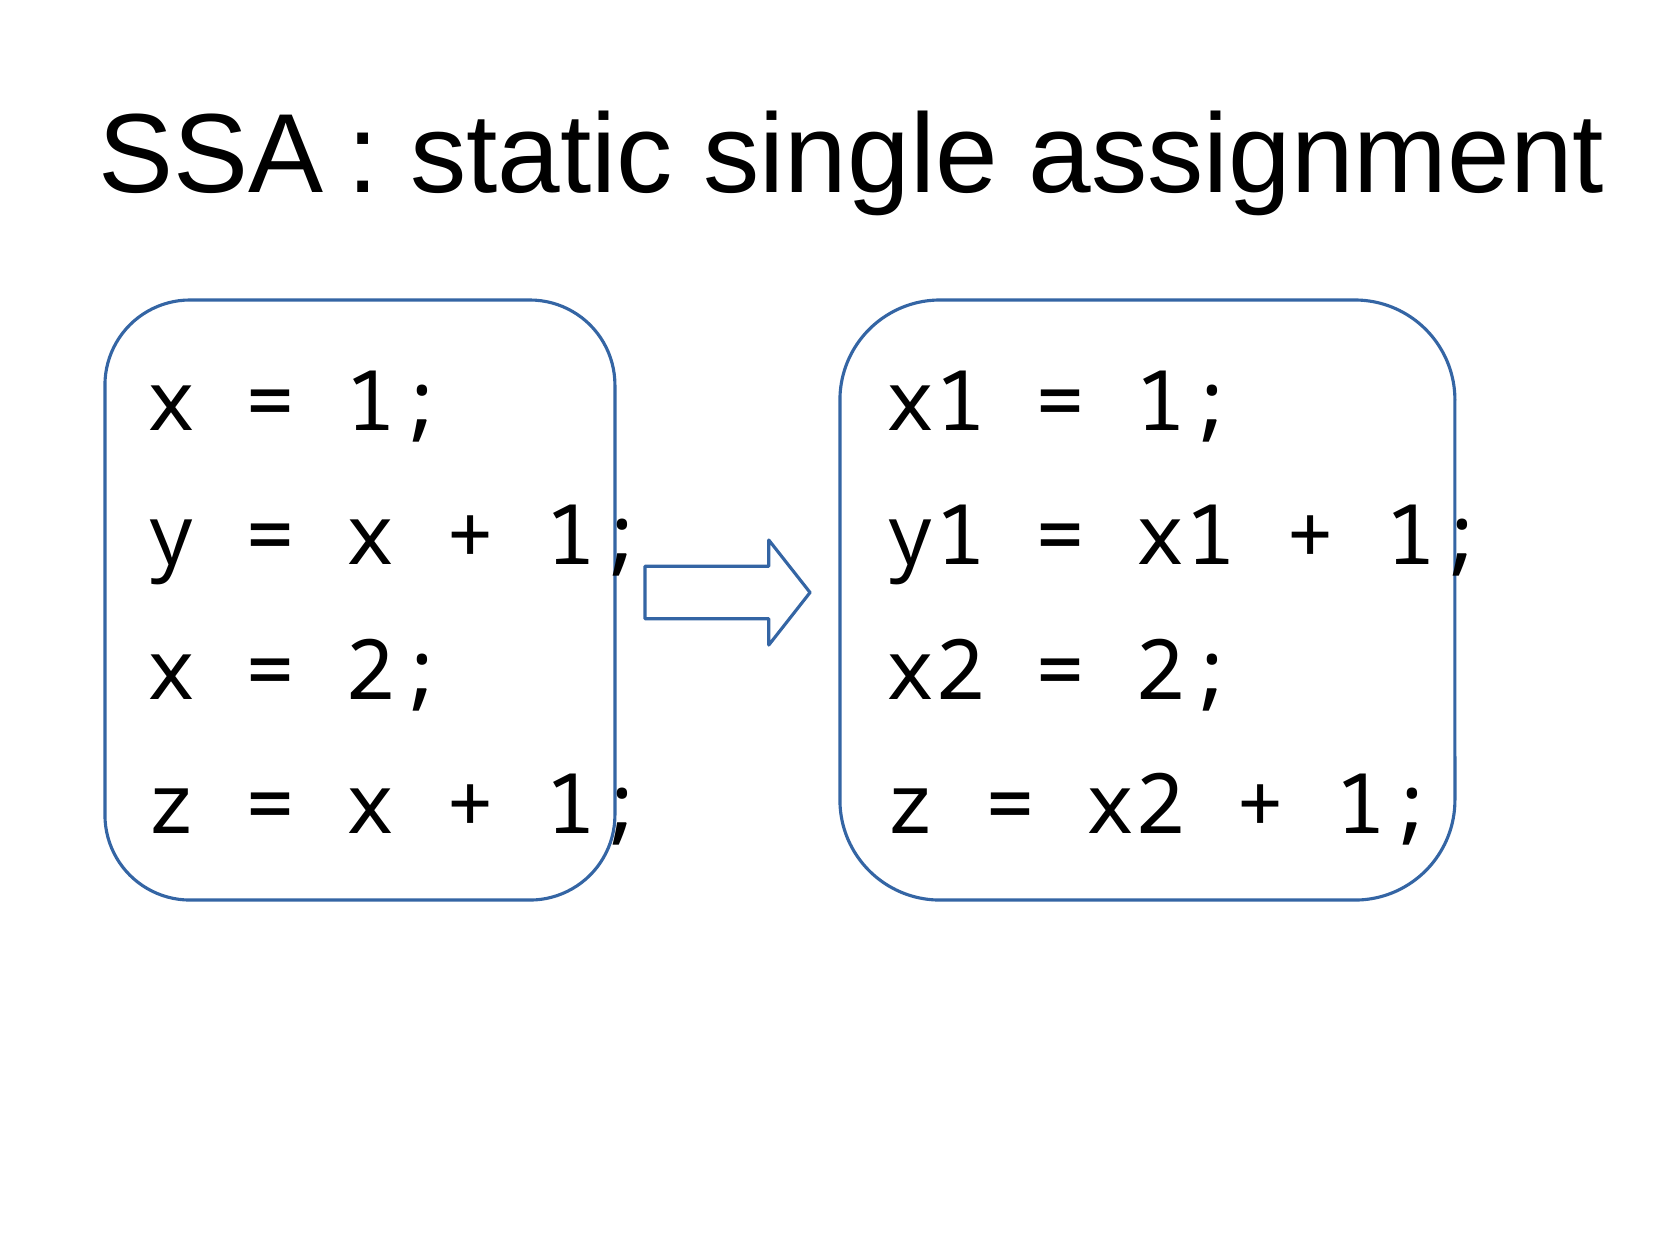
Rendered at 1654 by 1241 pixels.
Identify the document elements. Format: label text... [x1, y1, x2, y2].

title SSA : static single assignment [82, 49, 1621, 257]
text_box x = 1; y = x + 1; x = 2; z = x + 1; [104, 300, 615, 901]
text_box [645, 540, 811, 646]
text_box x1 = 1; y1 = x1 + 1; x2 = 2; z = x2 + 1; [839, 300, 1455, 901]
